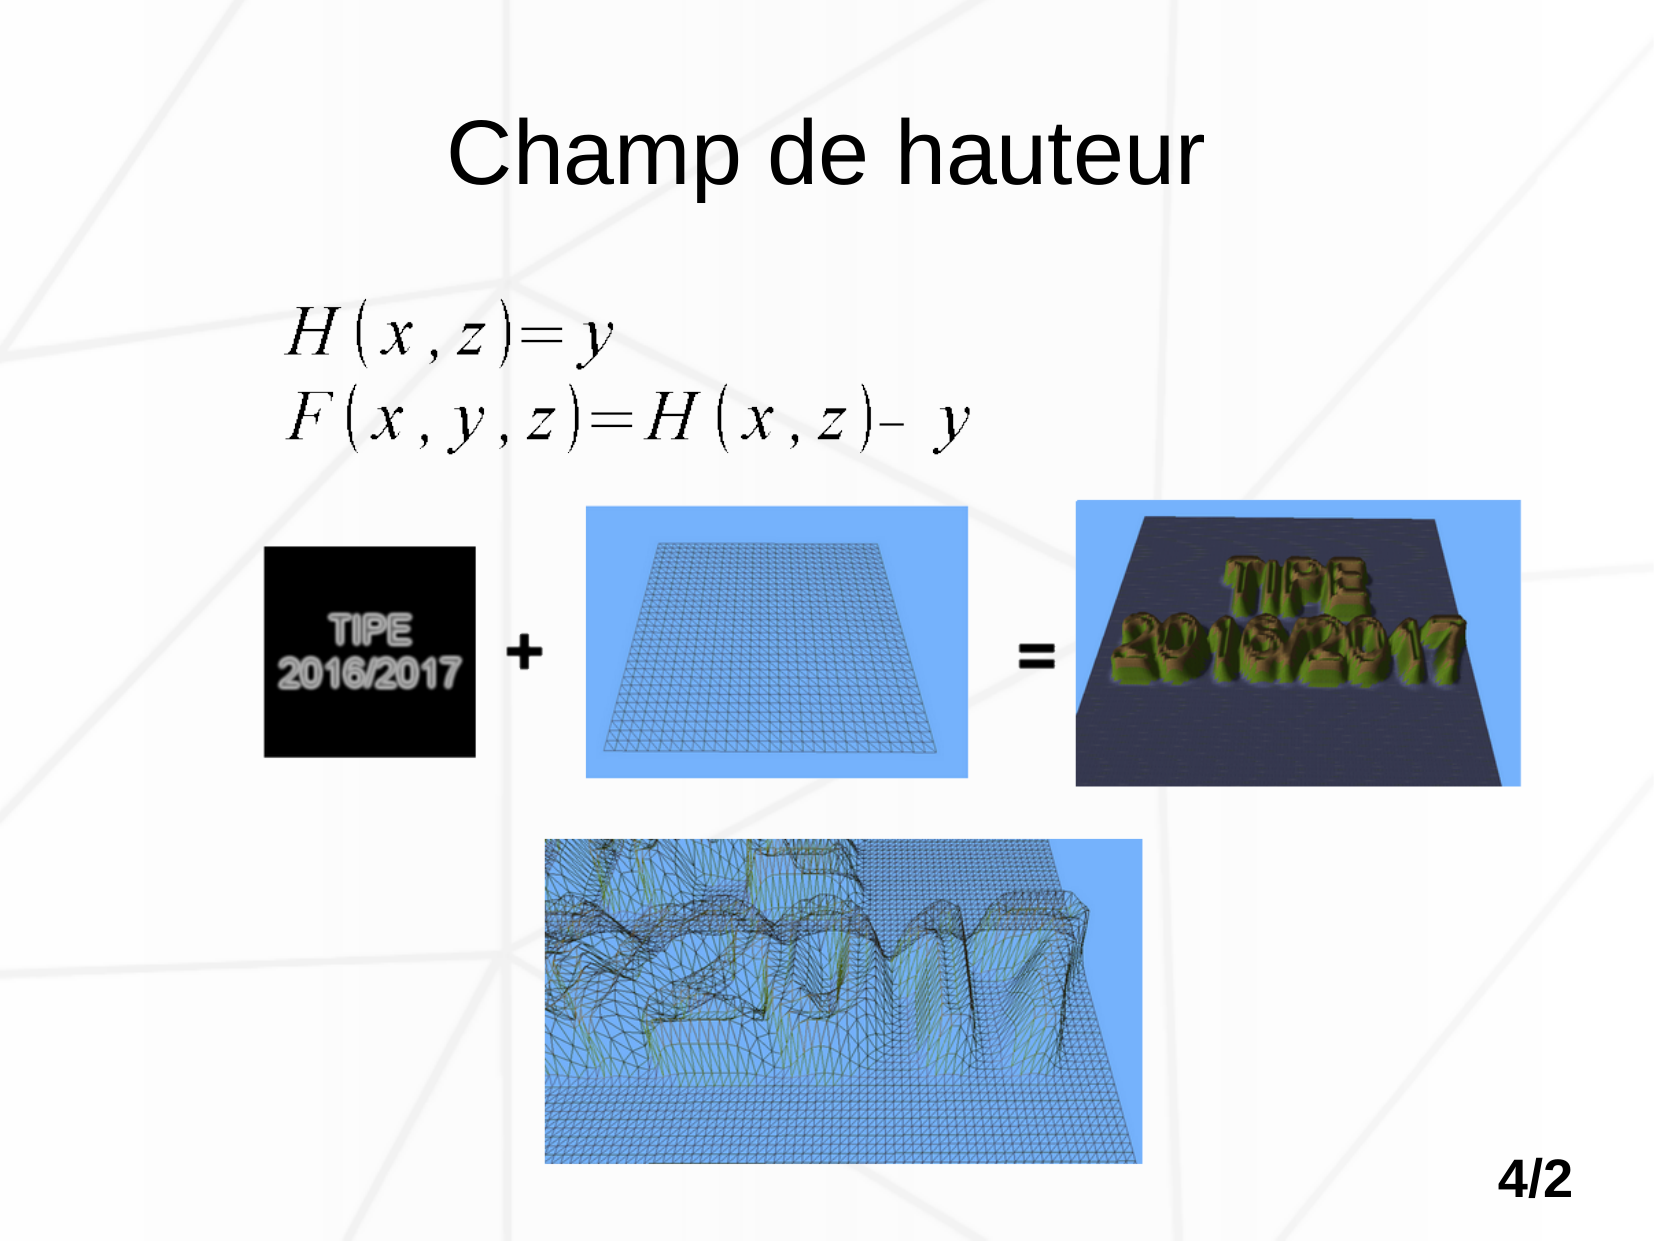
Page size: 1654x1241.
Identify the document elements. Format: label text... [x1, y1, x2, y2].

picture [0, 0, 1654, 1241]
title Champ de hauteur [82, 49, 1571, 257]
text_box <numéro>/2 [1366, 1141, 1654, 1219]
